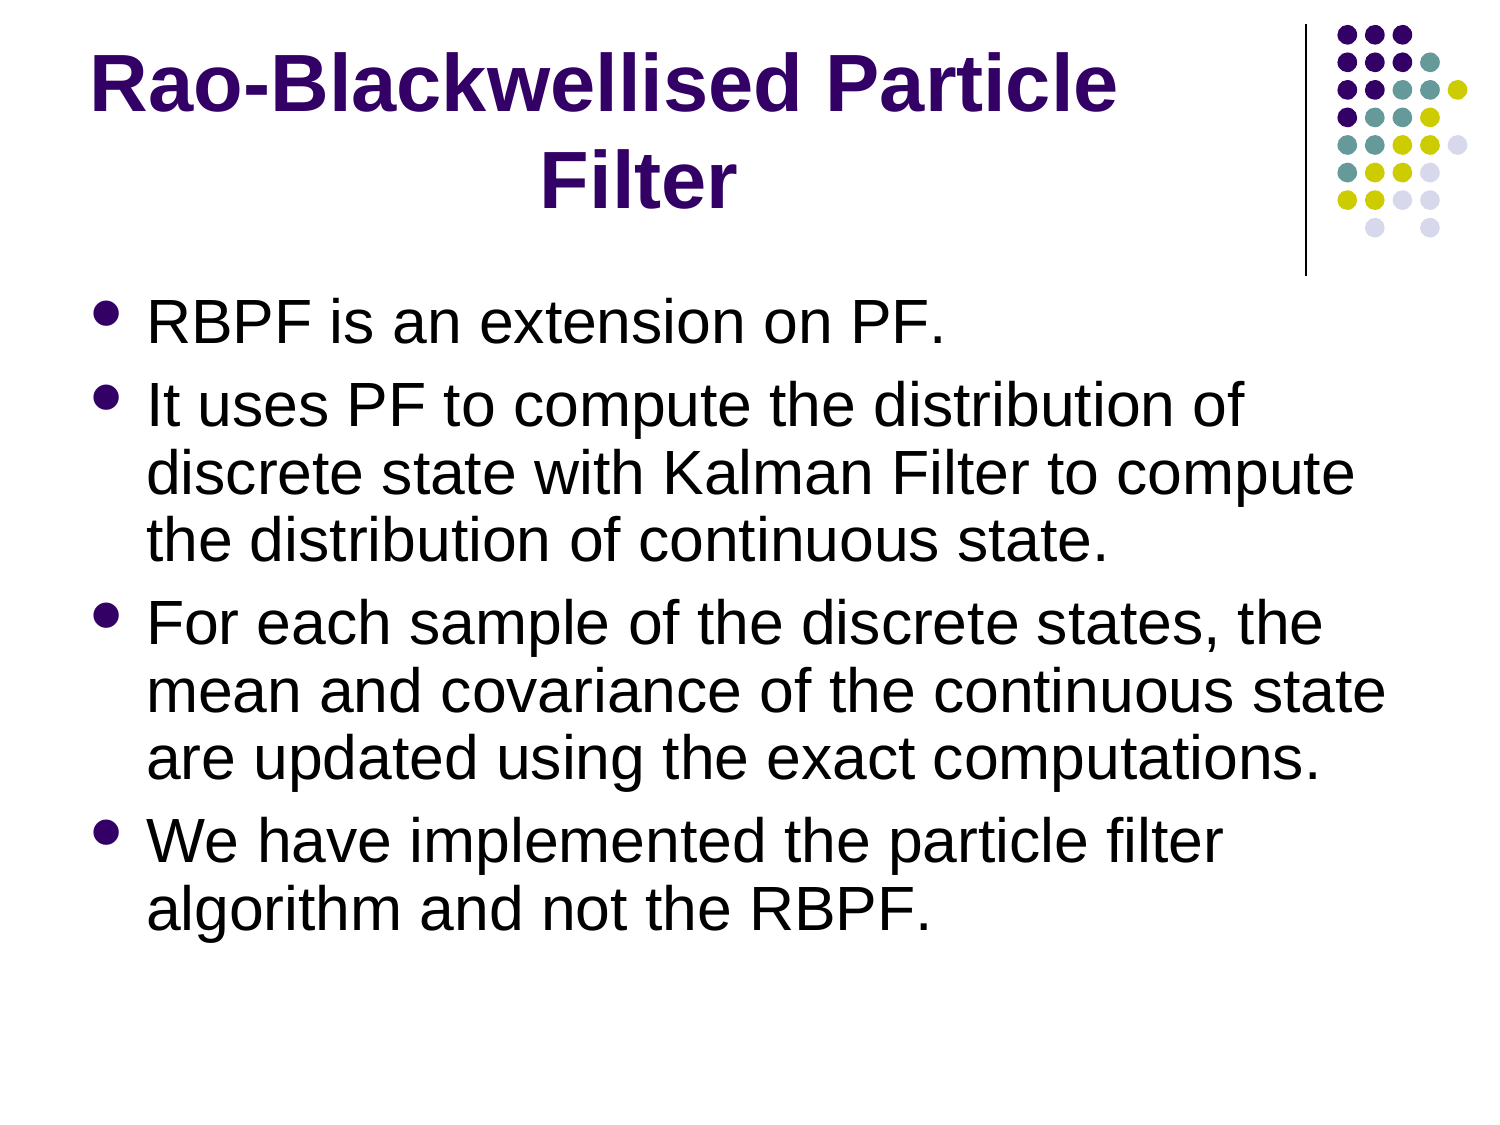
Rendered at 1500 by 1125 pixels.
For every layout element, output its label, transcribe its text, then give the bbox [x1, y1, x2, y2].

title Rao-Blackwellised Particle Filter [74, 20, 1313, 233]
list RBPF is an extension on PF. It uses PF to compute the distribution of discrete state with Kalman Filter to compute the distribution of continuous state. For each sample of the discrete states, the mean and covariance of the continuous state are updated using the exact computations. We have implemented the particle filter algorithm and not the RBPF. [75, 282, 1426, 1006]
